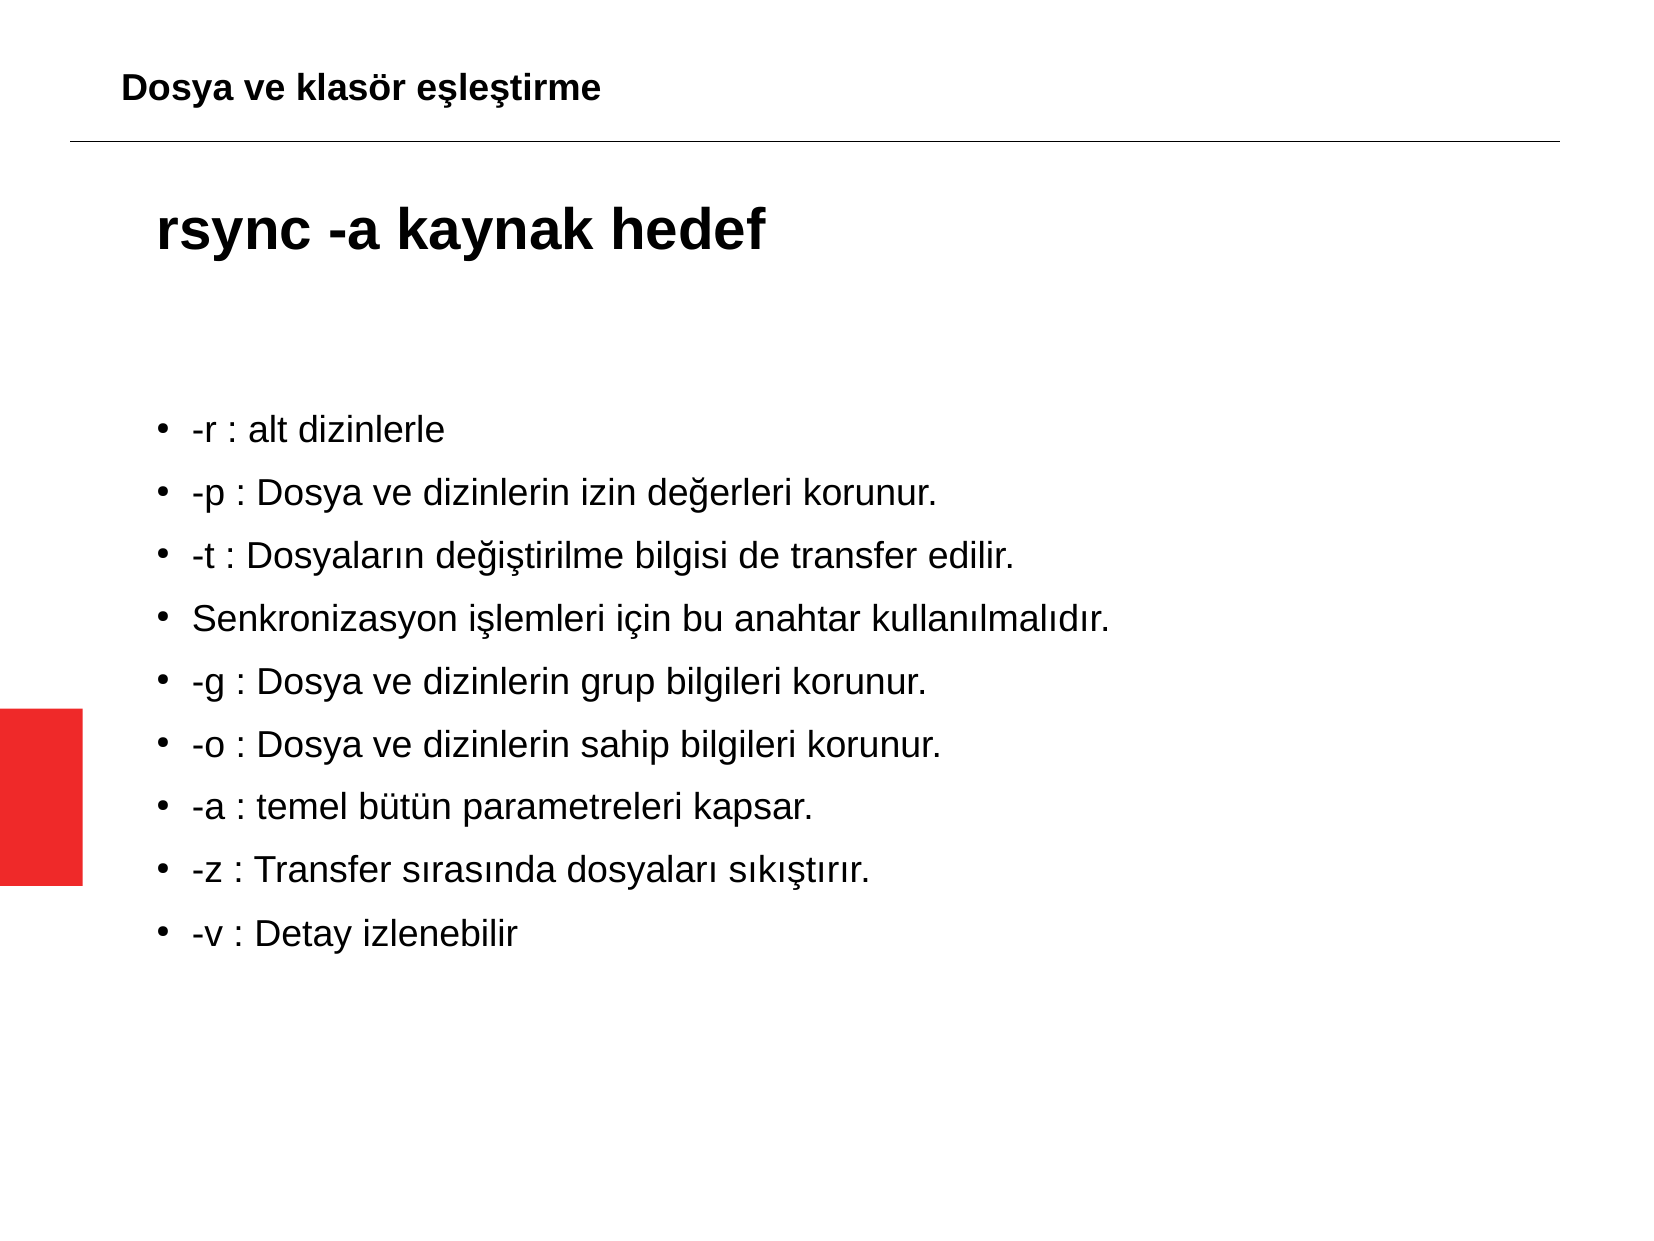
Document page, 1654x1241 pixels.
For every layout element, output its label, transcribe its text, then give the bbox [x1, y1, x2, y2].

text_box rsync -a kaynak hedef -r : alt dizinlerle -p : Dosya ve dizinlerin izin değerleri korunur. -t : Dosyaların değiştirilme bilgisi de transfer edilir. Senkronizasyon işlemleri için bu anahtar kullanılmalıdır. -g : Dosya ve dizinlerin grup bilgileri korunur. -o : Dosya ve dizinlerin sahip bilgileri korunur. -a : temel bütün parametreleri kapsar. -z : Transfer sırasında dosyaları sıkıştırır. -v : Detay izlenebilir [141, 188, 1489, 962]
text_box Dosya ve klasör eşleştirme [106, 59, 1536, 116]
